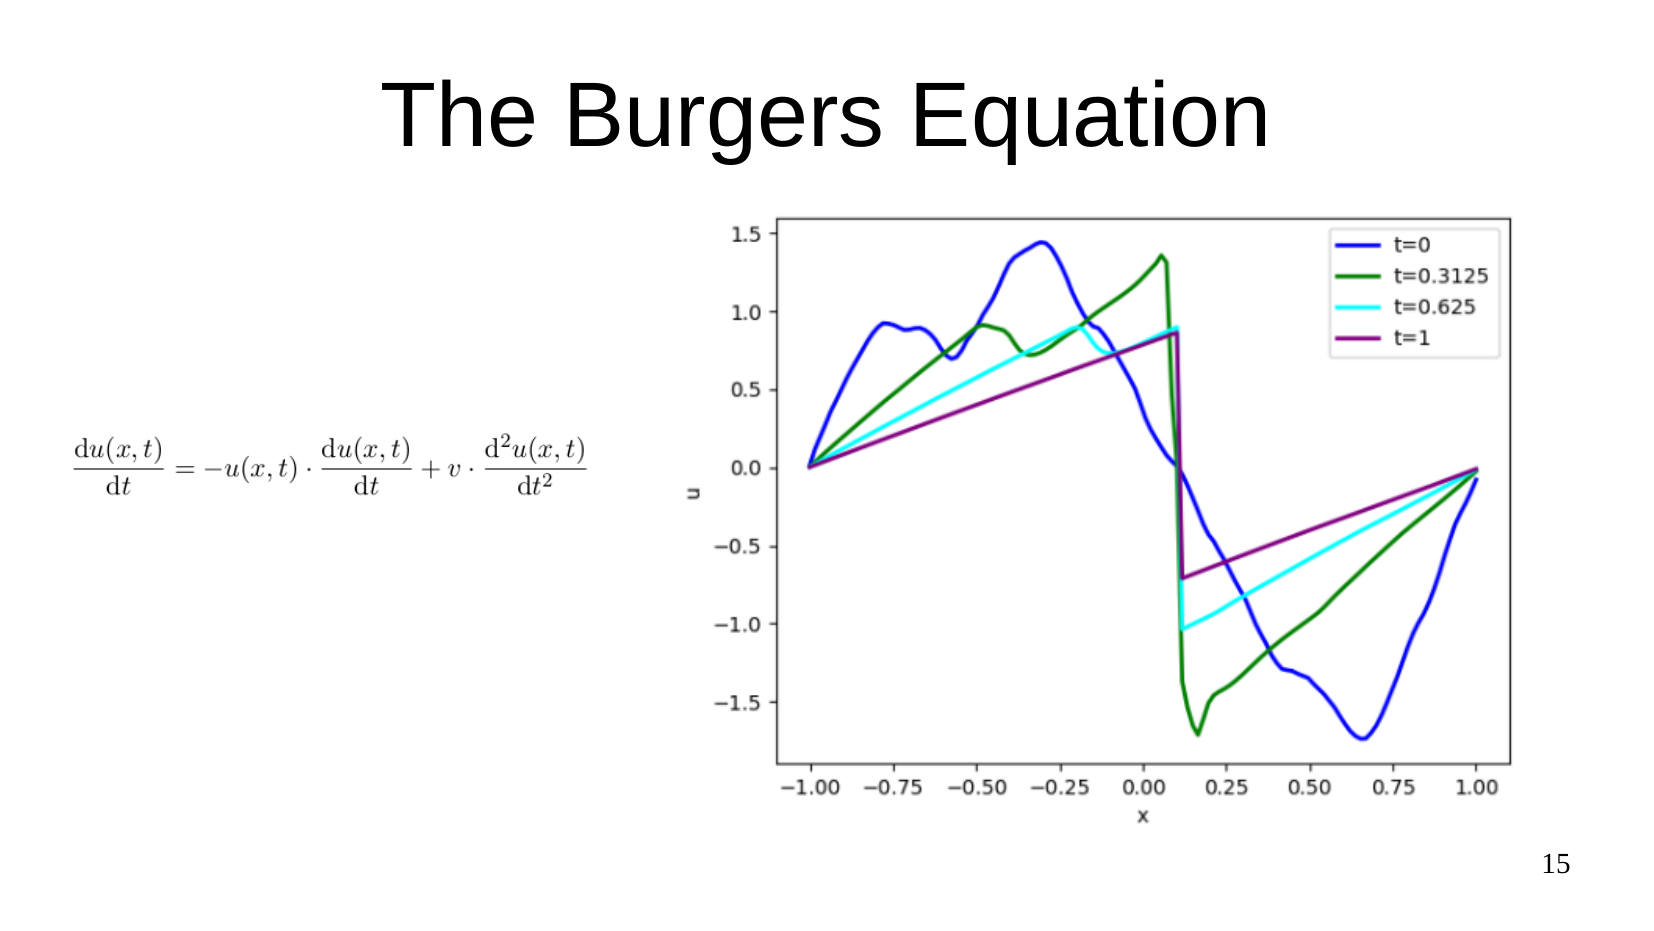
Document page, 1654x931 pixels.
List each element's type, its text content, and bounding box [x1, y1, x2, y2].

picture [670, 192, 1613, 852]
picture [37, 412, 648, 526]
title The Burgers Equation [82, 37, 1571, 193]
